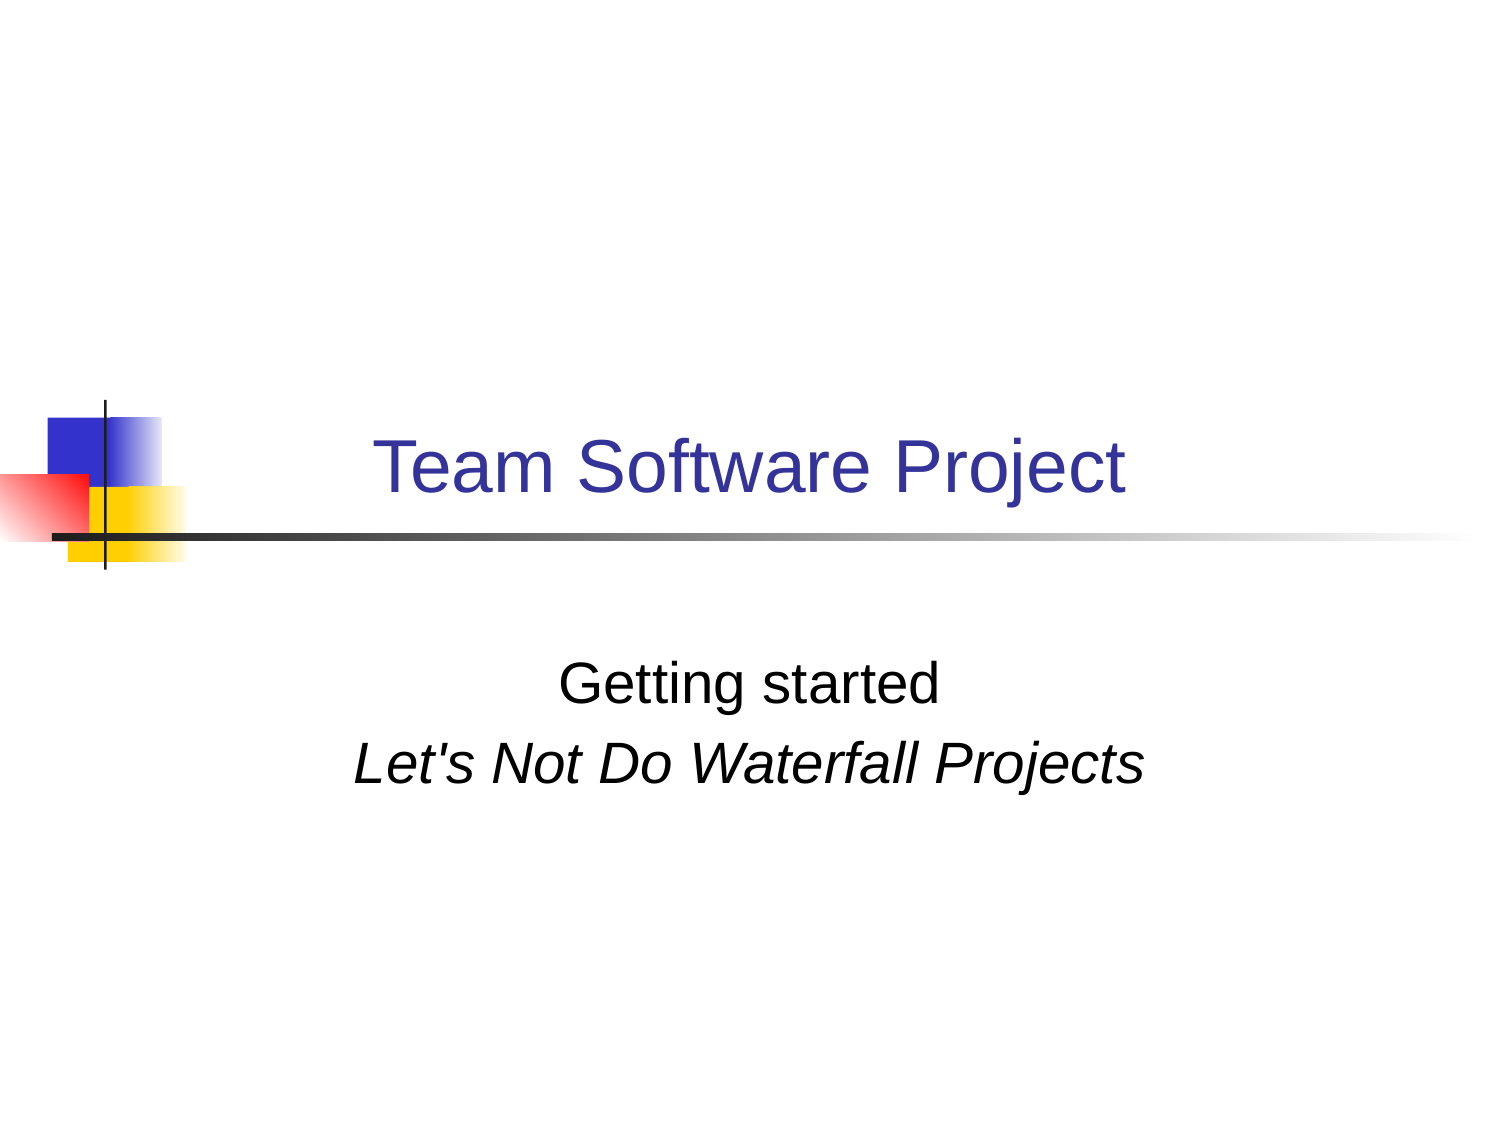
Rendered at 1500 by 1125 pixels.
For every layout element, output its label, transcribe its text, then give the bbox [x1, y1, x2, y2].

title Team Software Project [150, 274, 1351, 515]
subtitle Getting started Let's Not Do Waterfall Projects [225, 637, 1276, 925]
